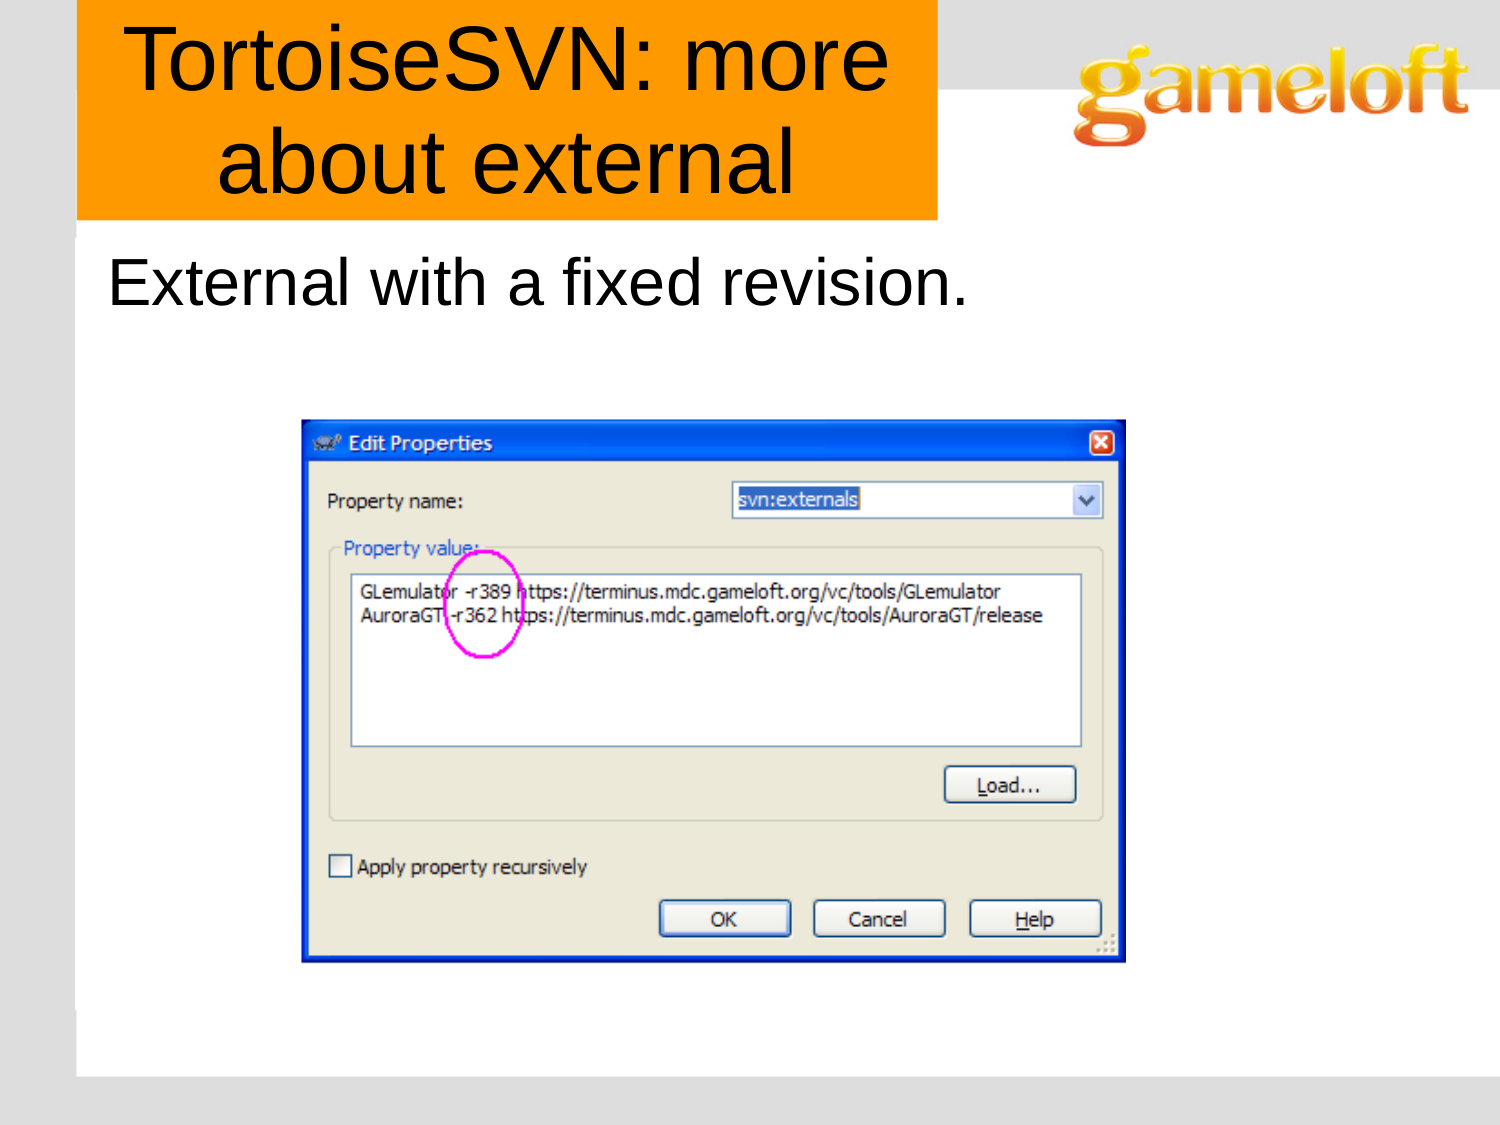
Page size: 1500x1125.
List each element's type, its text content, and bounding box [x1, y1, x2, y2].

list External with a fixed revision. [75, 237, 1471, 1010]
title TortoiseSVN: more about external [76, 0, 938, 221]
picture [0, 0, 1500, 1125]
